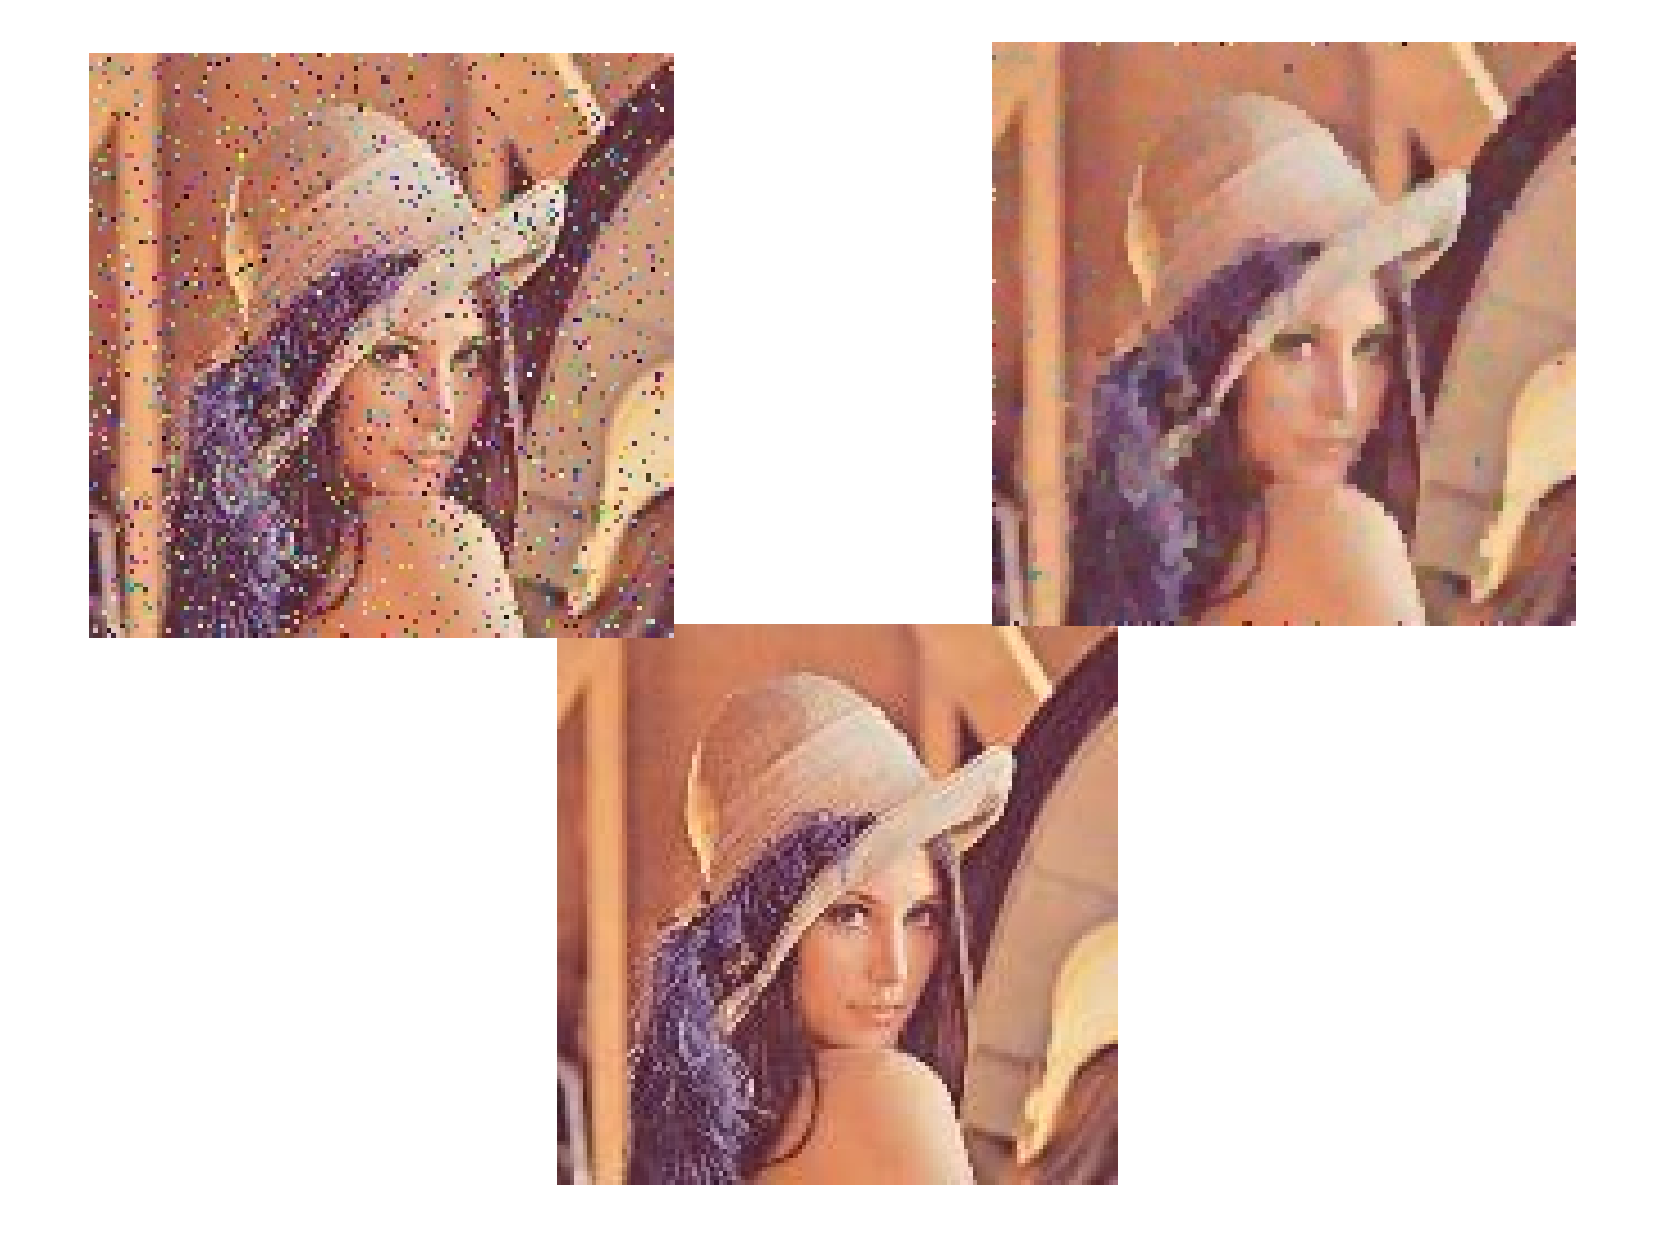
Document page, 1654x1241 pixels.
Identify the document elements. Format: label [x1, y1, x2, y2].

picture [89, 42, 1576, 1185]
